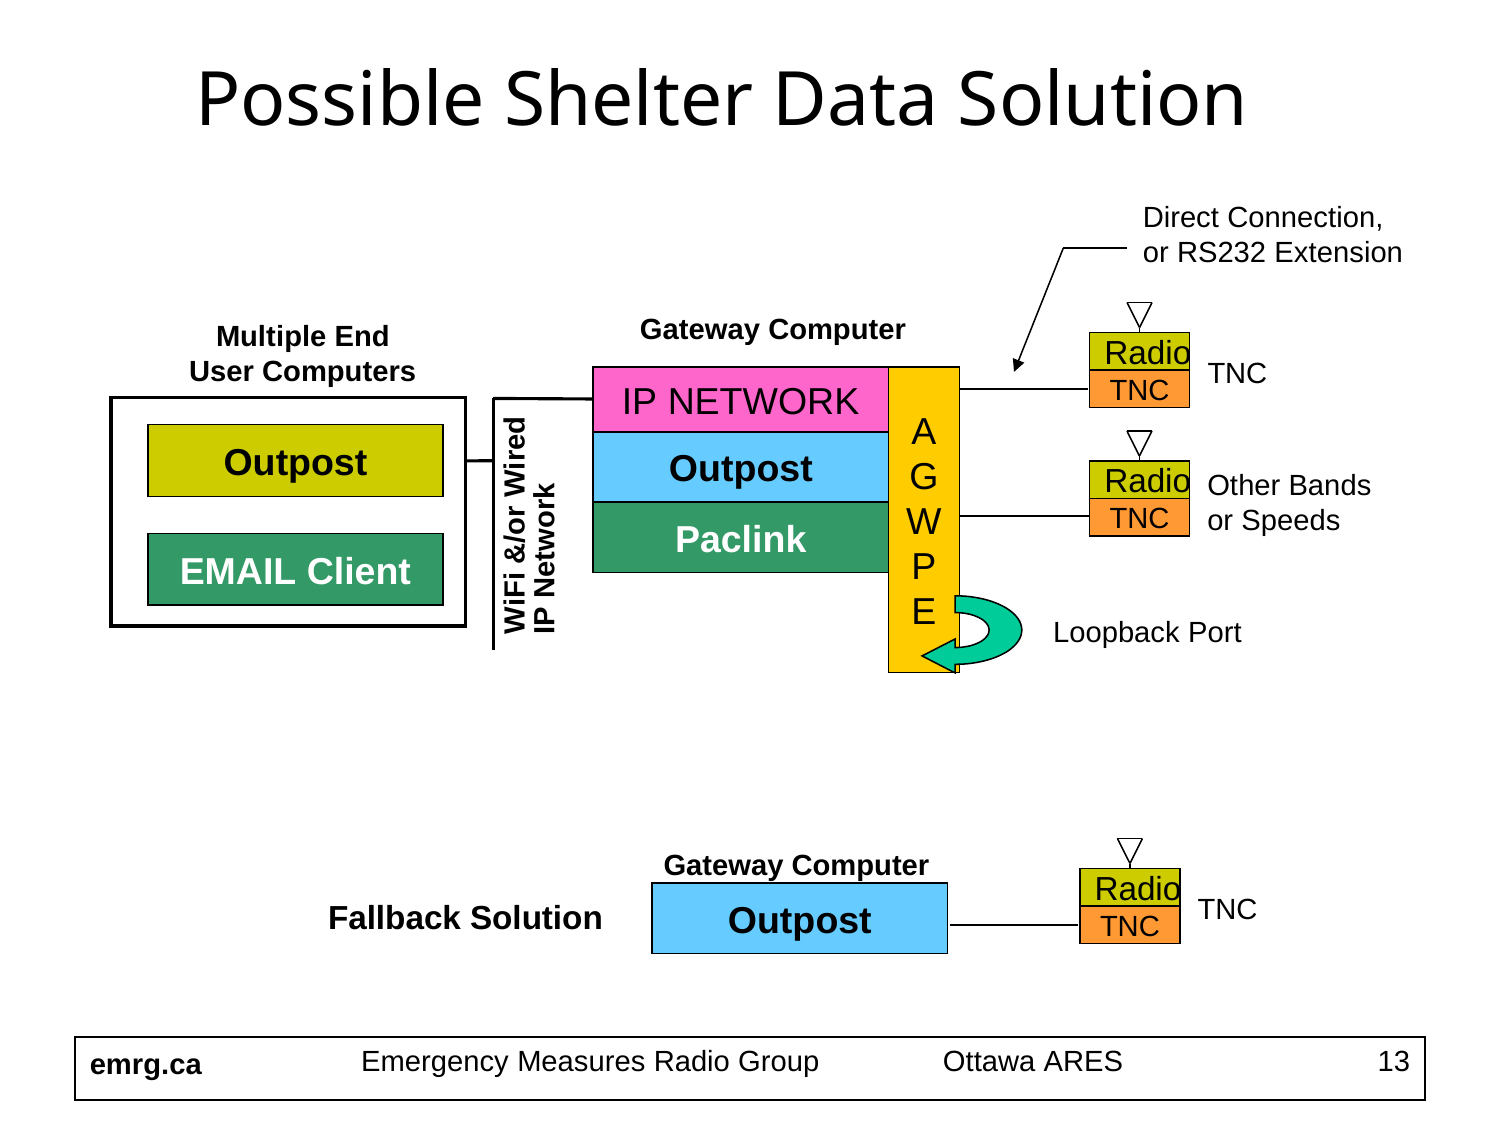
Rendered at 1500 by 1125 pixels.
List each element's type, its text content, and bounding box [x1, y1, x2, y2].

text_box A G W P E [888, 367, 960, 673]
text_box [110, 397, 466, 626]
text_box Direct Connection, or RS232 Extension [1128, 190, 1420, 277]
text_box Gateway Computer [648, 838, 945, 889]
text_box Radio [1079, 868, 1180, 906]
text_box Loopback Port [1038, 605, 1257, 656]
text_box TNC [1182, 882, 1295, 934]
text_box Fallback Solution [313, 888, 619, 944]
text_box Gateway Computer [625, 302, 922, 353]
text_box TNC [1089, 370, 1190, 408]
text_box TNC [1192, 346, 1304, 398]
text_box Outpost [652, 882, 948, 954]
text_box Radio [1089, 332, 1190, 370]
text_box Outpost [593, 433, 889, 501]
text_box Other Bands or Speeds [1192, 458, 1391, 545]
text_box IP NETWORK [593, 367, 889, 433]
text_box EMAIL Client [147, 533, 444, 606]
text_box TNC [1079, 906, 1180, 944]
text_box TNC [1089, 499, 1190, 536]
text_box Paclink [593, 501, 889, 573]
text_box Multiple End User Computers [170, 310, 436, 396]
text_box Possible Shelter Data Solution [56, 56, 1388, 149]
text_box Outpost [147, 424, 444, 497]
text_box Radio [1089, 460, 1190, 499]
text_box WiFi &/or Wired IP Network [493, 397, 569, 650]
